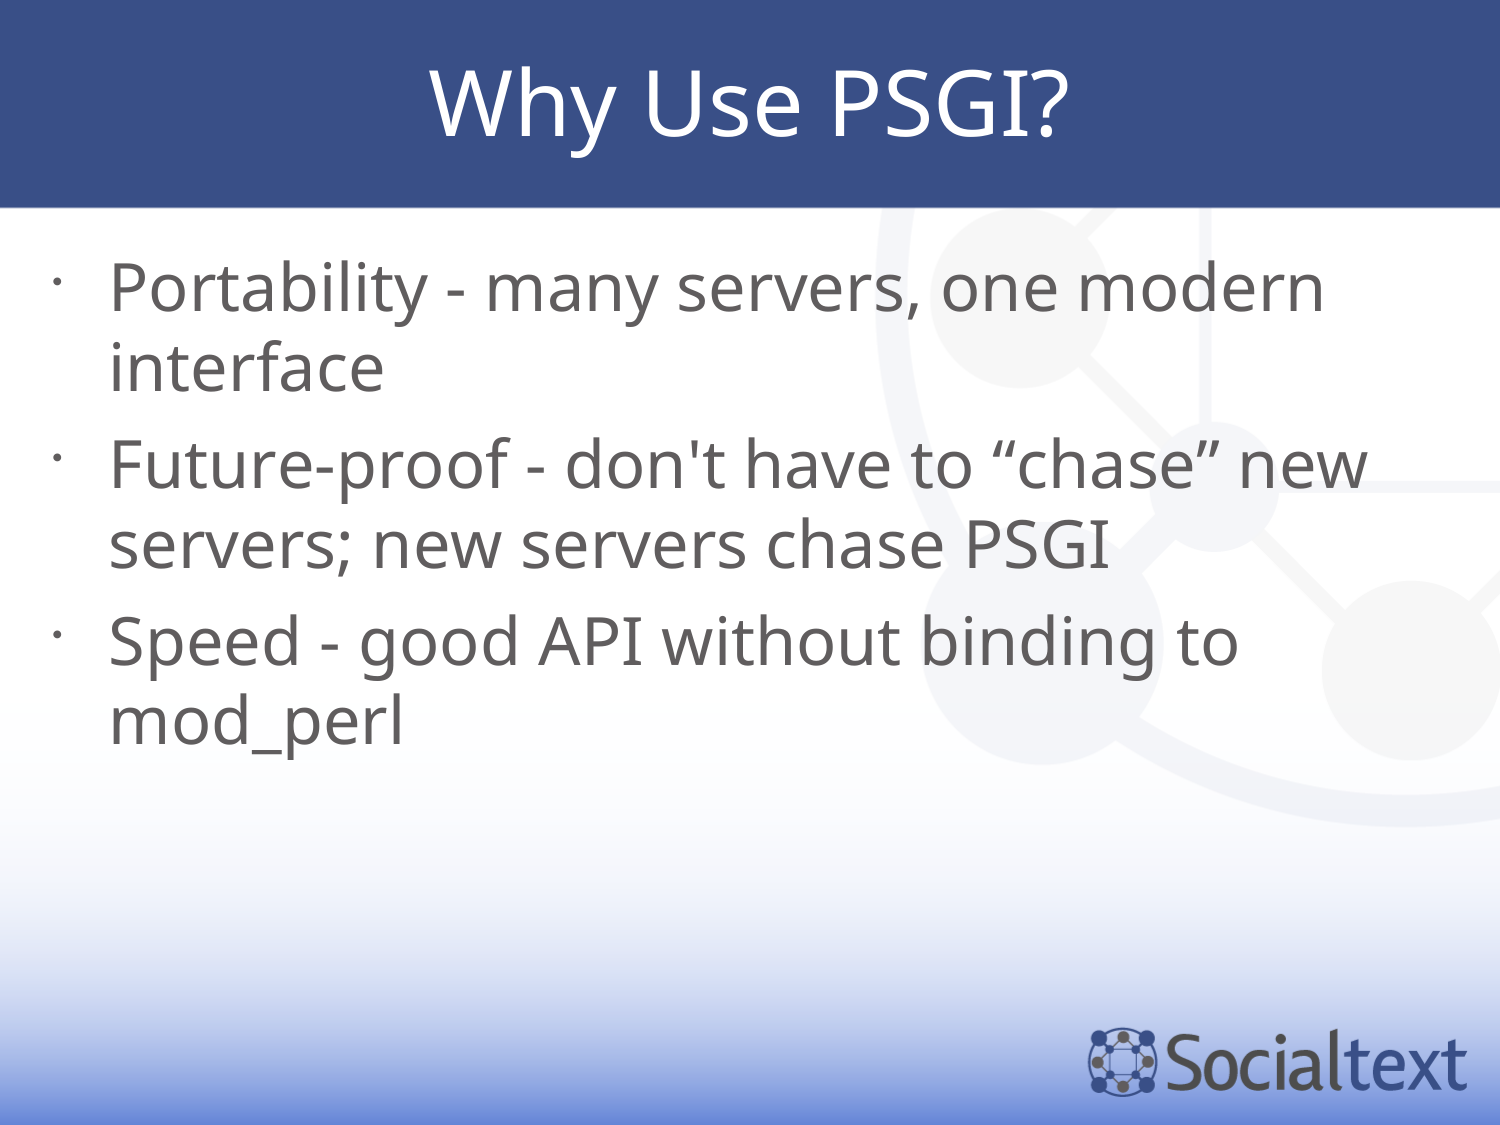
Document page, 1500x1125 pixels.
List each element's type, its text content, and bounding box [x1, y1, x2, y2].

picture [0, 0, 1500, 1125]
title Why Use PSGI? [12, 0, 1488, 214]
list Portability - many servers, one modern interface Future-proof - don't have to “chase” new servers; new servers chase PSGI Speed - good API without binding to mod_perl [37, 237, 1463, 989]
